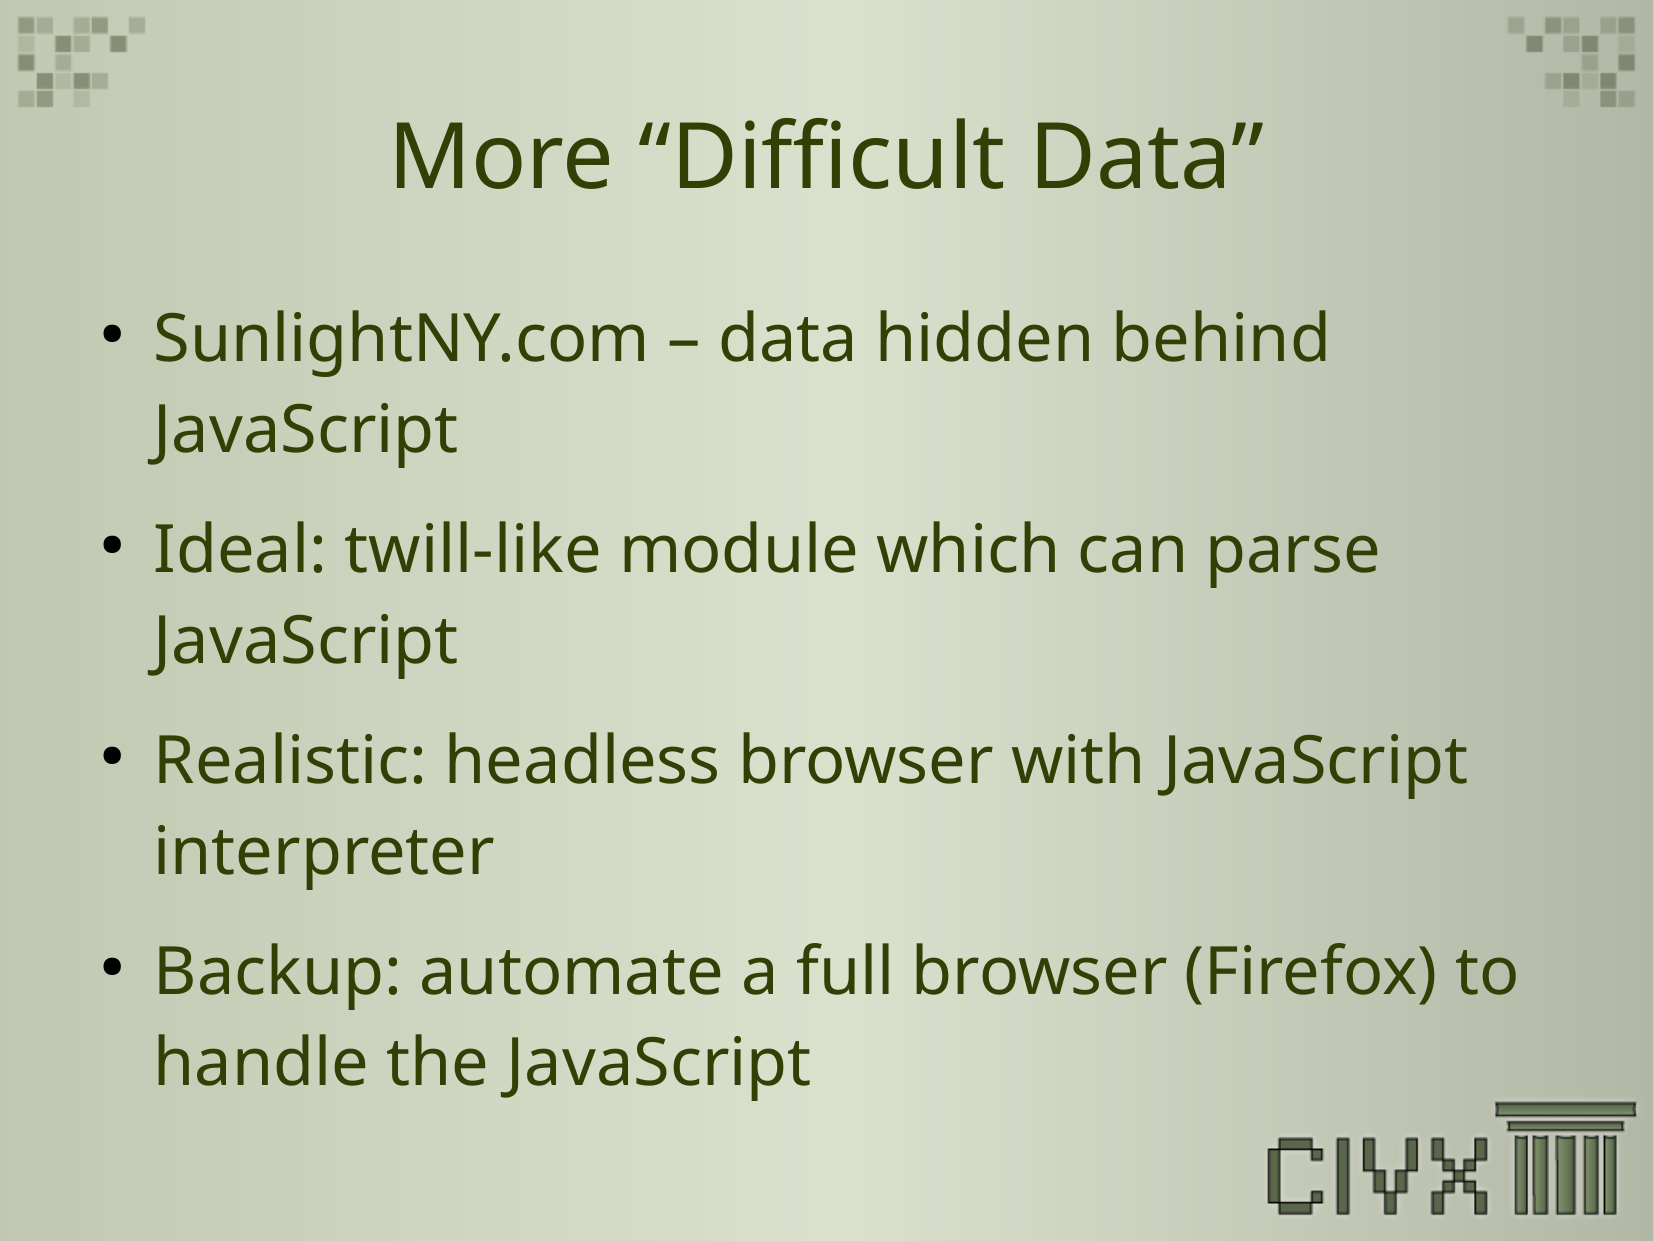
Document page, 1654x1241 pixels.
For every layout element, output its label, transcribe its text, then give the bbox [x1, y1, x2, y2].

title More “Difficult Data” [82, 56, 1571, 250]
picture [0, 0, 1654, 1241]
list SunlightNY.com – data hidden behind JavaScript Ideal: twill-like module which can parse JavaScript Realistic: headless browser with JavaScript interpreter Backup: automate a full browser (Firefox) to handle the JavaScript [82, 290, 1571, 1094]
